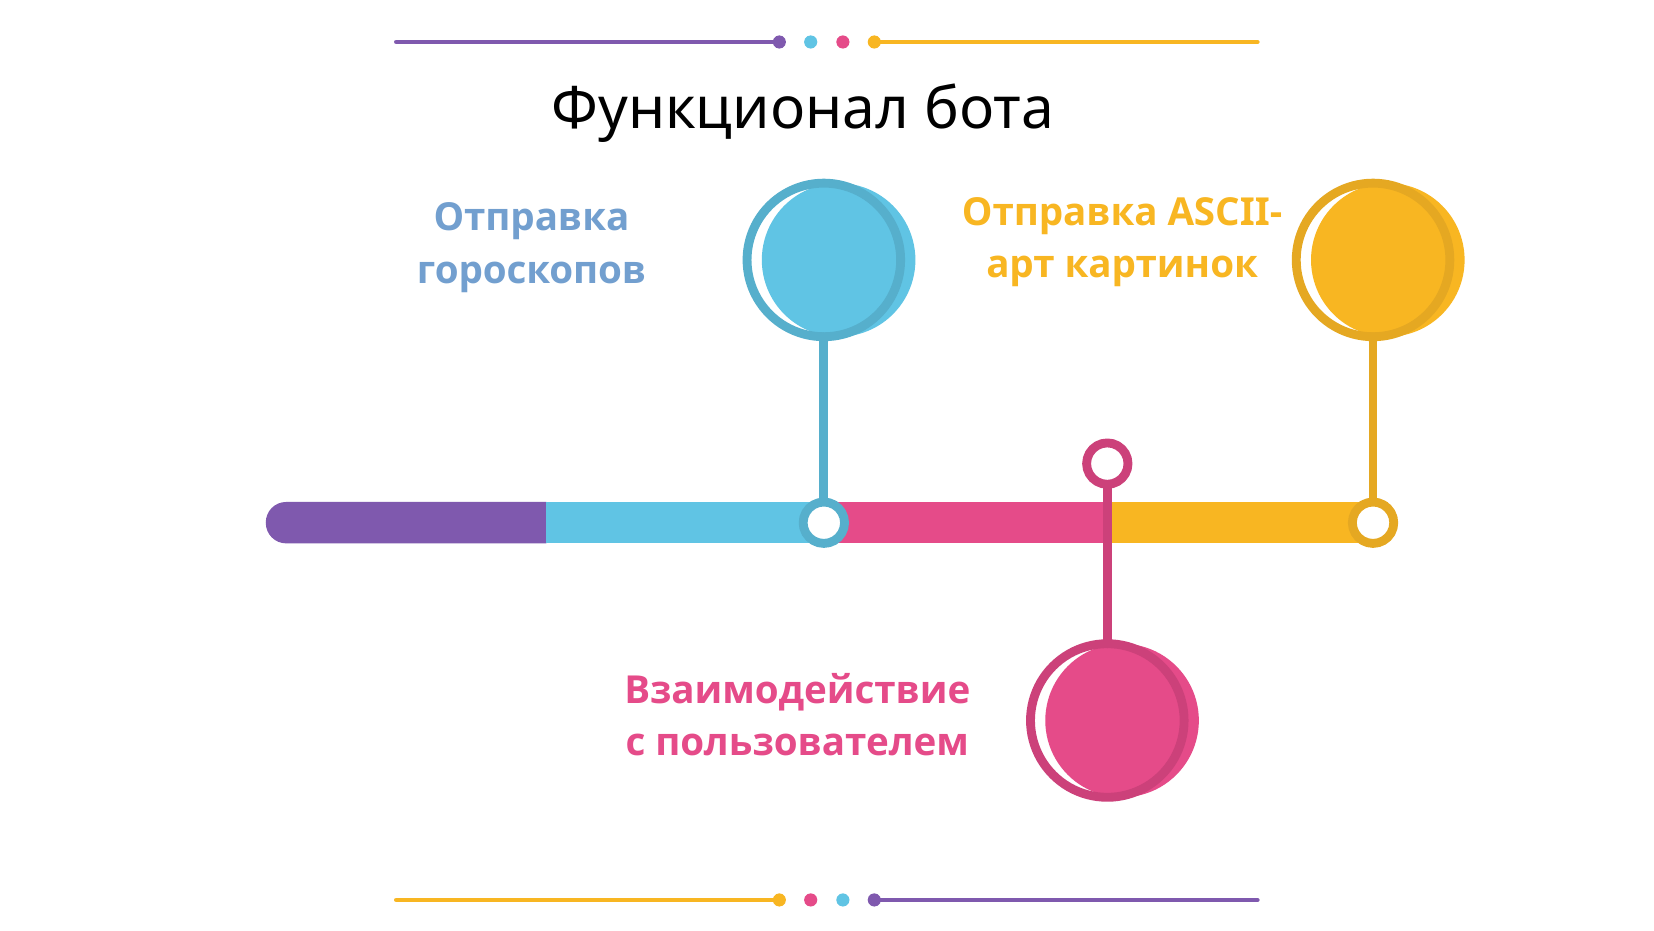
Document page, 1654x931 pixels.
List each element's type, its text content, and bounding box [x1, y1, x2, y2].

subtitle Отправка ASCII-арт картинок [944, 200, 1300, 290]
text_box [860, 200, 916, 334]
text_box [761, 200, 896, 332]
subtitle Взаимодействие с пользователем [620, 661, 975, 768]
text_box [1407, 185, 1465, 335]
text_box Функционал бота [536, 59, 1388, 200]
text_box [1112, 502, 1394, 544]
text_box [1045, 649, 1179, 792]
text_box [1086, 442, 1129, 485]
subtitle Отправка гороскопов [354, 188, 709, 296]
text_box [1142, 646, 1199, 795]
text_box [265, 501, 1103, 544]
text_box [1311, 190, 1445, 332]
